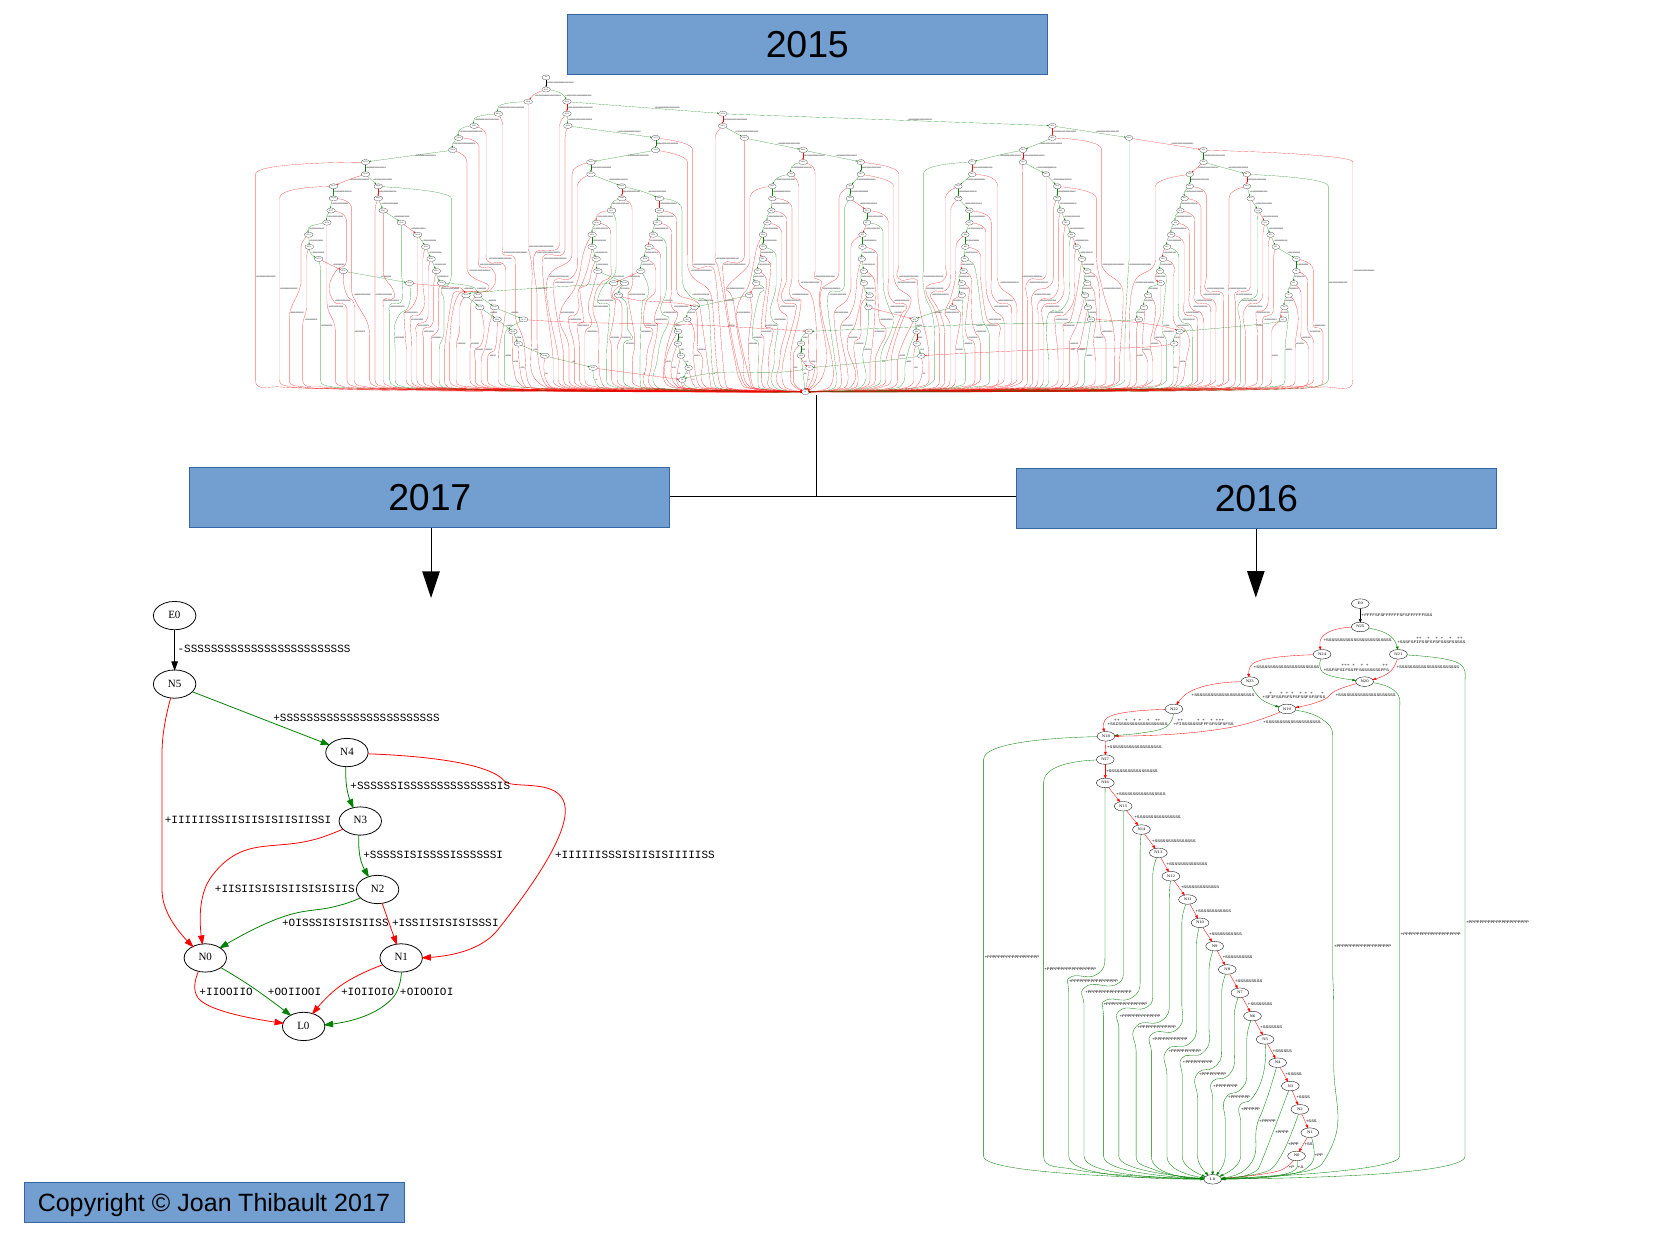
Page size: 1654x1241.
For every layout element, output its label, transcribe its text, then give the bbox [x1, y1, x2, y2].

text_box 2015 [567, 14, 1048, 75]
picture [982, 597, 1530, 1186]
text_box 2016 [1016, 468, 1497, 529]
picture [149, 597, 713, 1045]
picture [254, 74, 1377, 396]
text_box Copyright © Joan Thibault 2017 [24, 1182, 405, 1223]
text_box 2017 [189, 467, 670, 528]
